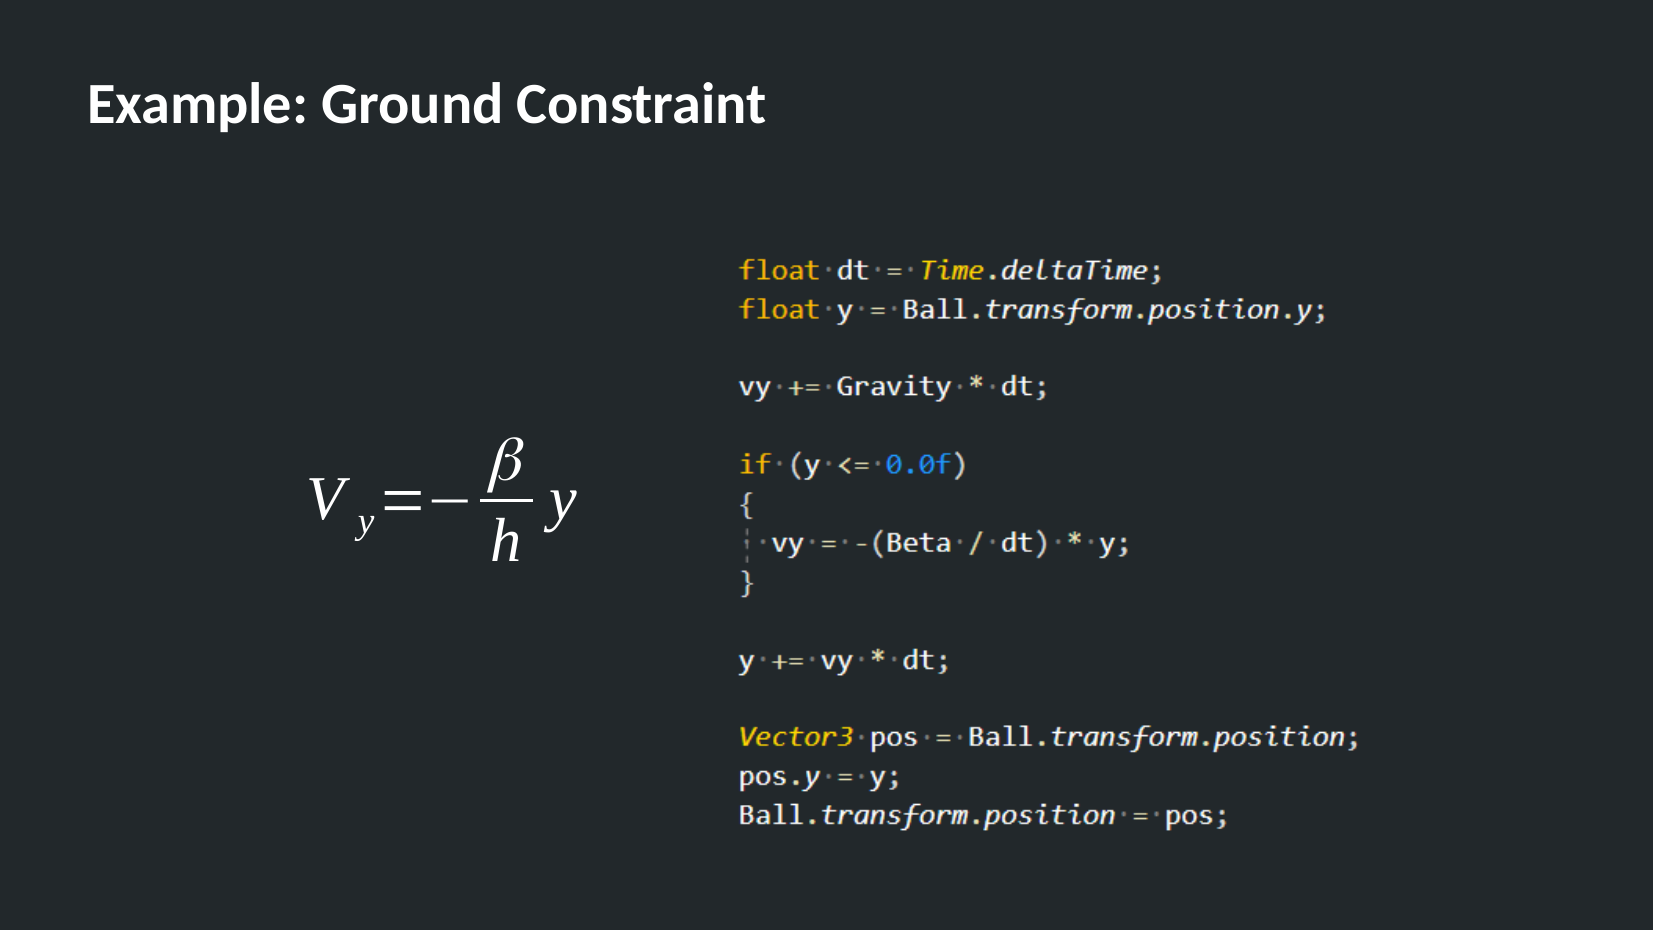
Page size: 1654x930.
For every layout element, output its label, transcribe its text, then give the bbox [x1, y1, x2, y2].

text_box Example: Ground Constraint [72, 72, 1363, 221]
picture [736, 250, 1366, 841]
chart [300, 435, 588, 575]
